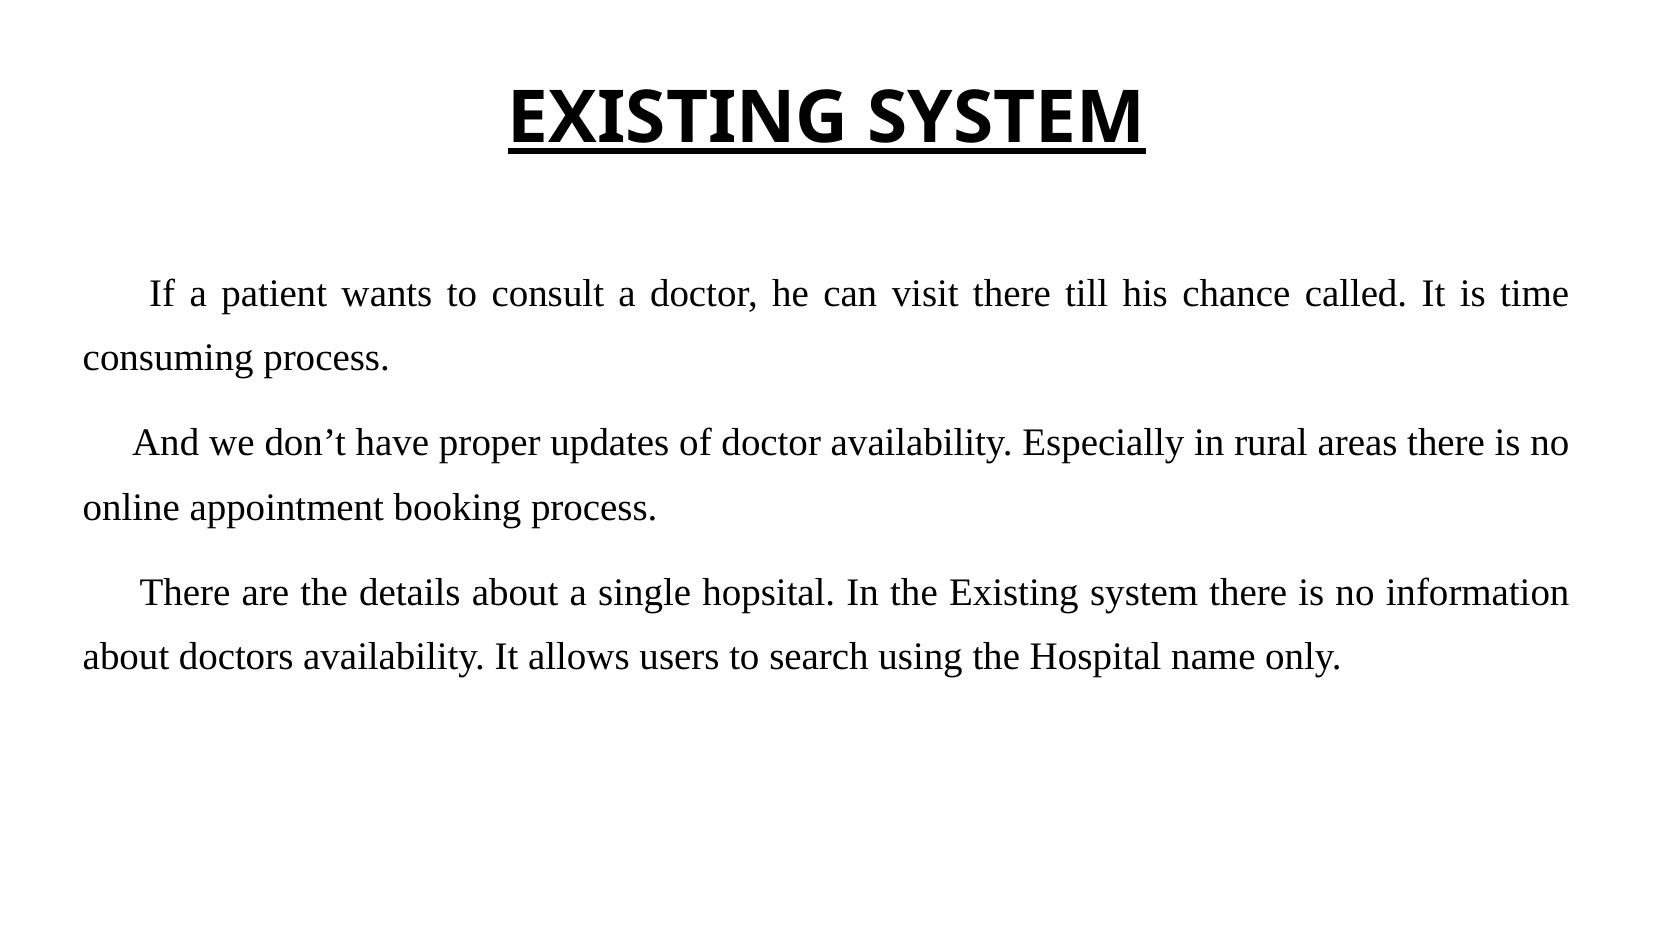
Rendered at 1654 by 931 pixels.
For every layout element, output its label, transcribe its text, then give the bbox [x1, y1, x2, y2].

list If a patient wants to consult a doctor, he can visit there till his chance called. It is time consuming process. And we don’t have proper updates of doctor availability. Especially in rural areas there is no online appointment booking process. There are the details about a single hopsital. In the Existing system there is no information about doctors availability. It allows users to search using the Hospital name only. [82, 192, 1571, 733]
title EXISTING SYSTEM [82, 37, 1571, 192]
